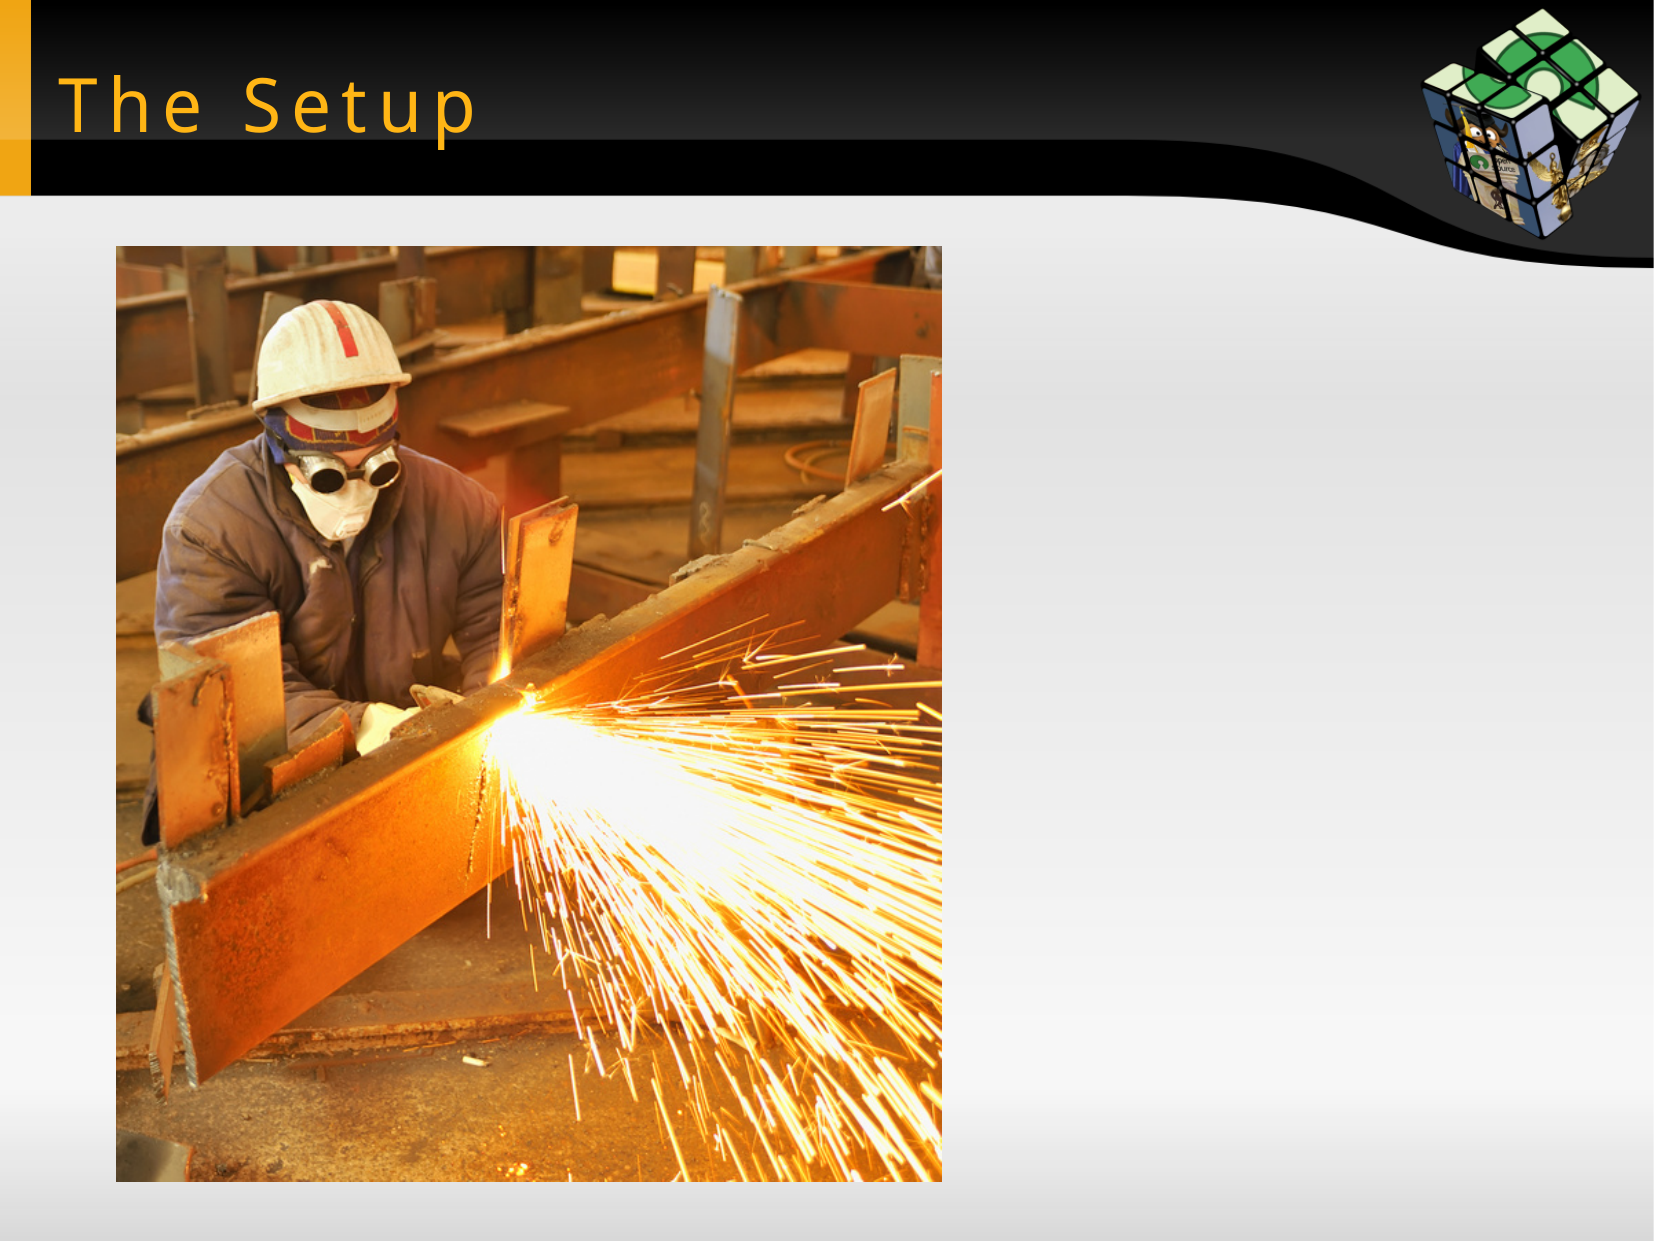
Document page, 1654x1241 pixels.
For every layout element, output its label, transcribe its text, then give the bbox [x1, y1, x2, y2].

title The Setup [59, 29, 1270, 178]
picture [0, 0, 1654, 1241]
